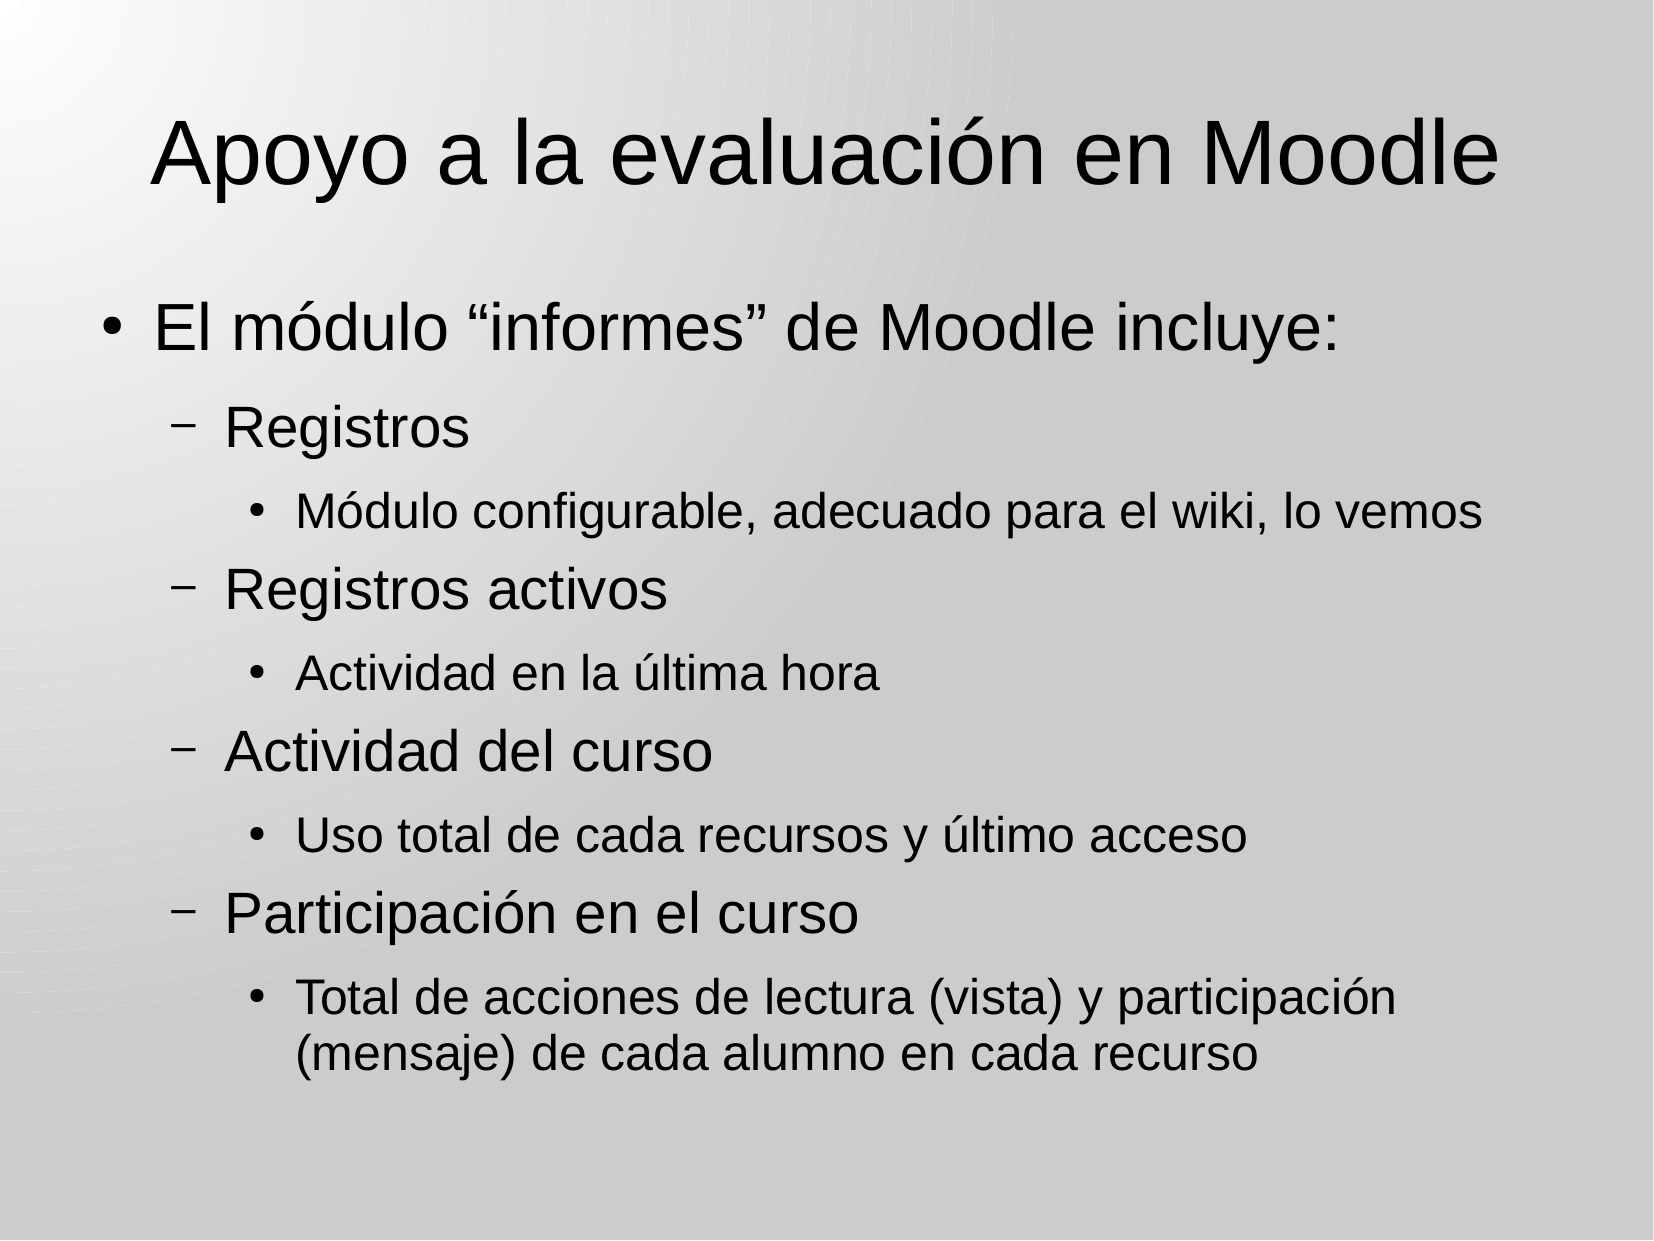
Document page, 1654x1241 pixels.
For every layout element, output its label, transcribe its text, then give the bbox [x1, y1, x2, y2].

list El módulo “informes” de Moodle incluye: Registros Módulo configurable, adecuado para el wiki, lo vemos Registros activos Actividad en la última hora Actividad del curso Uso total de cada recursos y último acceso Participación en el curso Total de acciones de lectura (vista) y participación (mensaje) de cada alumno en cada recurso [82, 290, 1538, 1146]
title Apoyo a la evaluación en Moodle [82, 49, 1571, 257]
